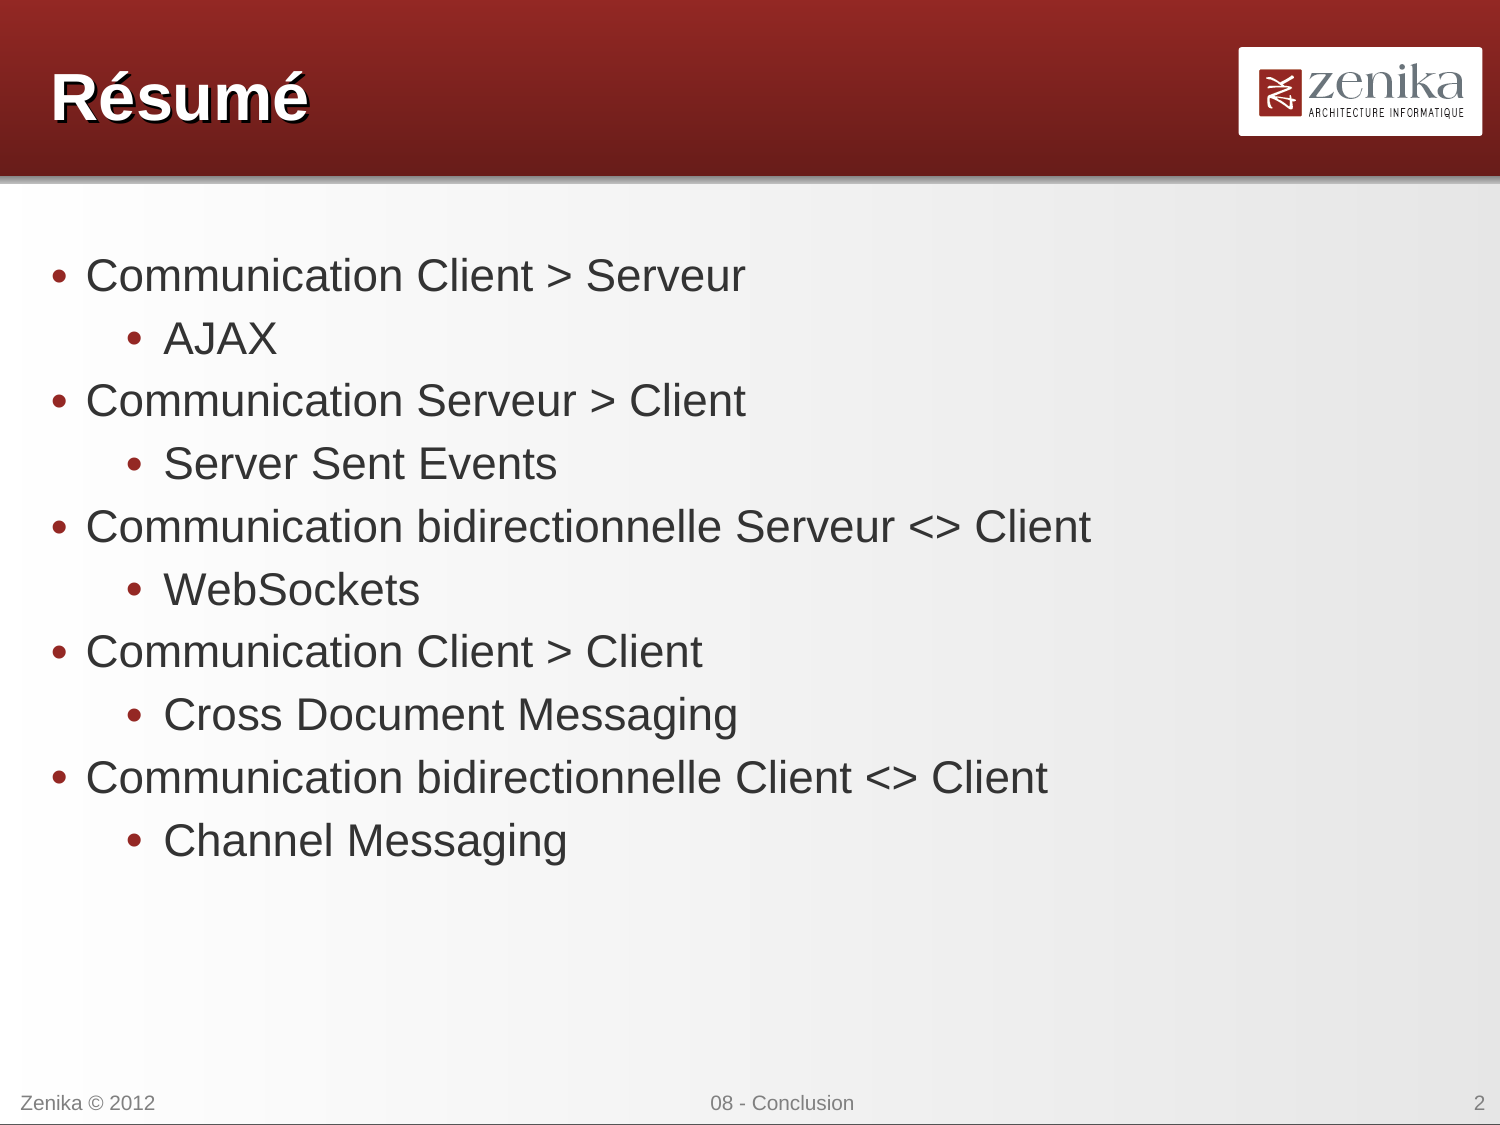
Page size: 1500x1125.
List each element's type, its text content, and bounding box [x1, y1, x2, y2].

picture [1257, 58, 1464, 125]
list Communication Client > Serveur AJAX Communication Serveur > Client Server Sent Events Communication bidirectionnelle Serveur <> Client WebSockets Communication Client > Client Cross Document Messaging Communication bidirectionnelle Client <> Client Channel Messaging [50, 249, 1435, 1079]
title Résumé [50, 15, 1206, 180]
